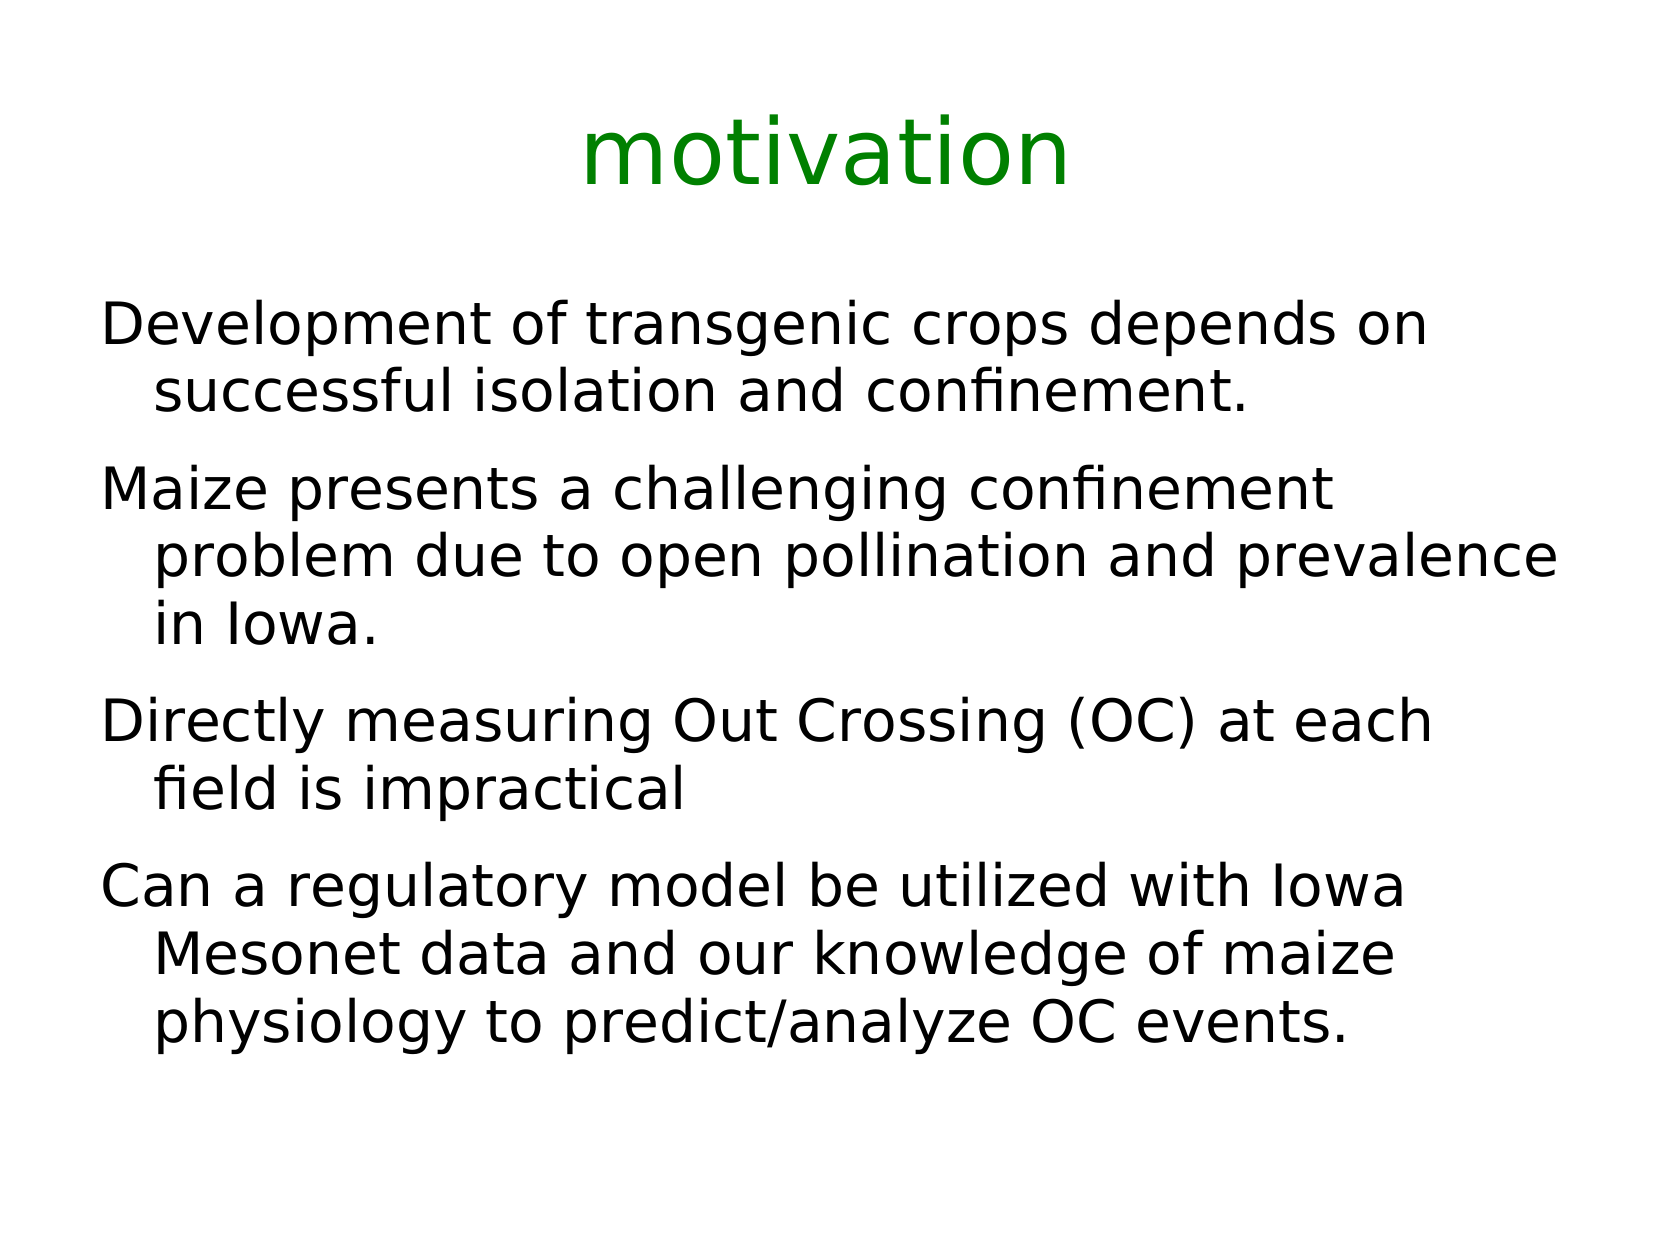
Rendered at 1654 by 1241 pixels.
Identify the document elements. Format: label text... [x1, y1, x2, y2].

title motivation [82, 49, 1571, 257]
list Development of transgenic crops depends on successful isolation and confinement. Maize presents a challenging confinement problem due to open pollination and prevalence in Iowa. Directly measuring Out Crossing (OC) at each field is impractical Can a regulatory model be utilized with Iowa Mesonet data and our knowledge of maize physiology to predict/analyze OC events. [82, 290, 1571, 1094]
